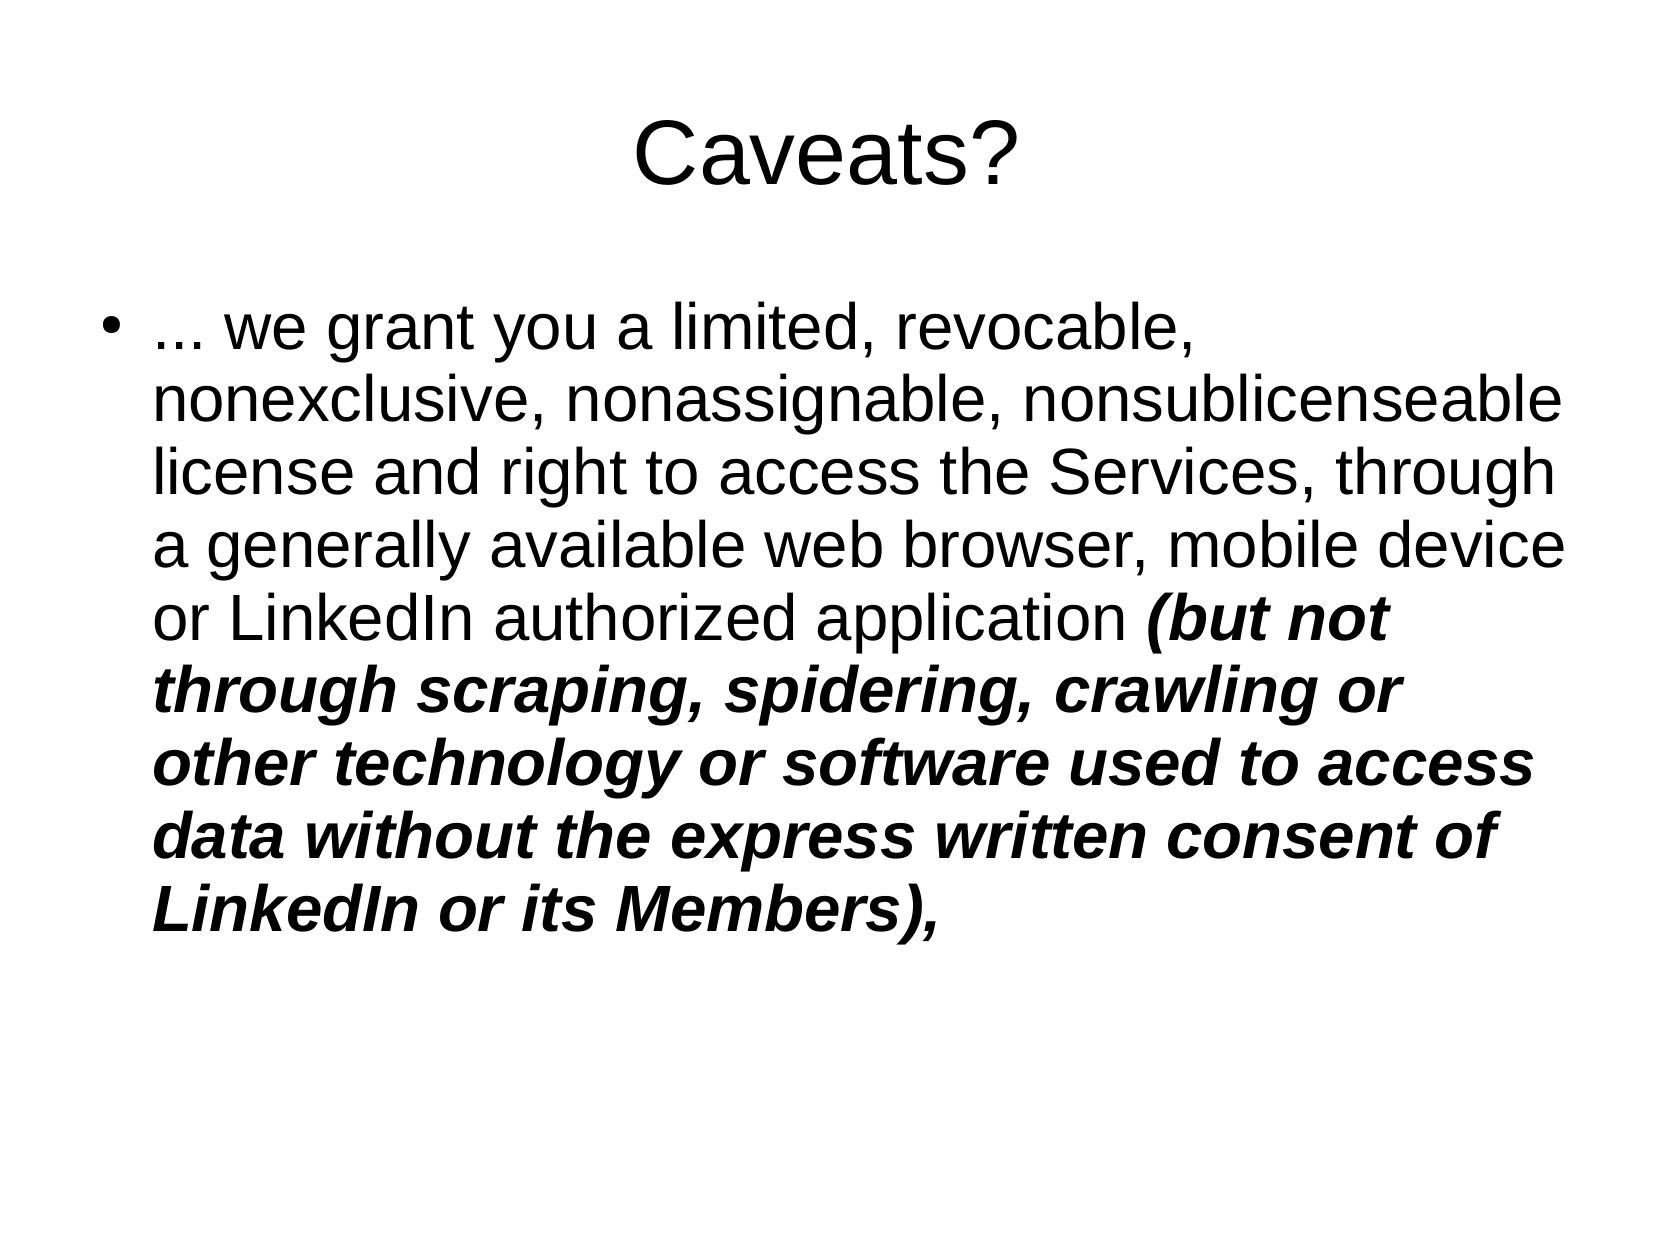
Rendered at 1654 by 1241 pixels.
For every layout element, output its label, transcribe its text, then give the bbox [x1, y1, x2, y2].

title Caveats? [82, 49, 1571, 257]
list ... we grant you a limited, revocable, nonexclusive, nonassignable, nonsublicenseable license and right to access the Services, through a generally available web browser, mobile device or LinkedIn authorized application (but not through scraping, spidering, crawling or other technology or software used to access data without the express written consent of LinkedIn or its Members), [82, 290, 1571, 1010]
